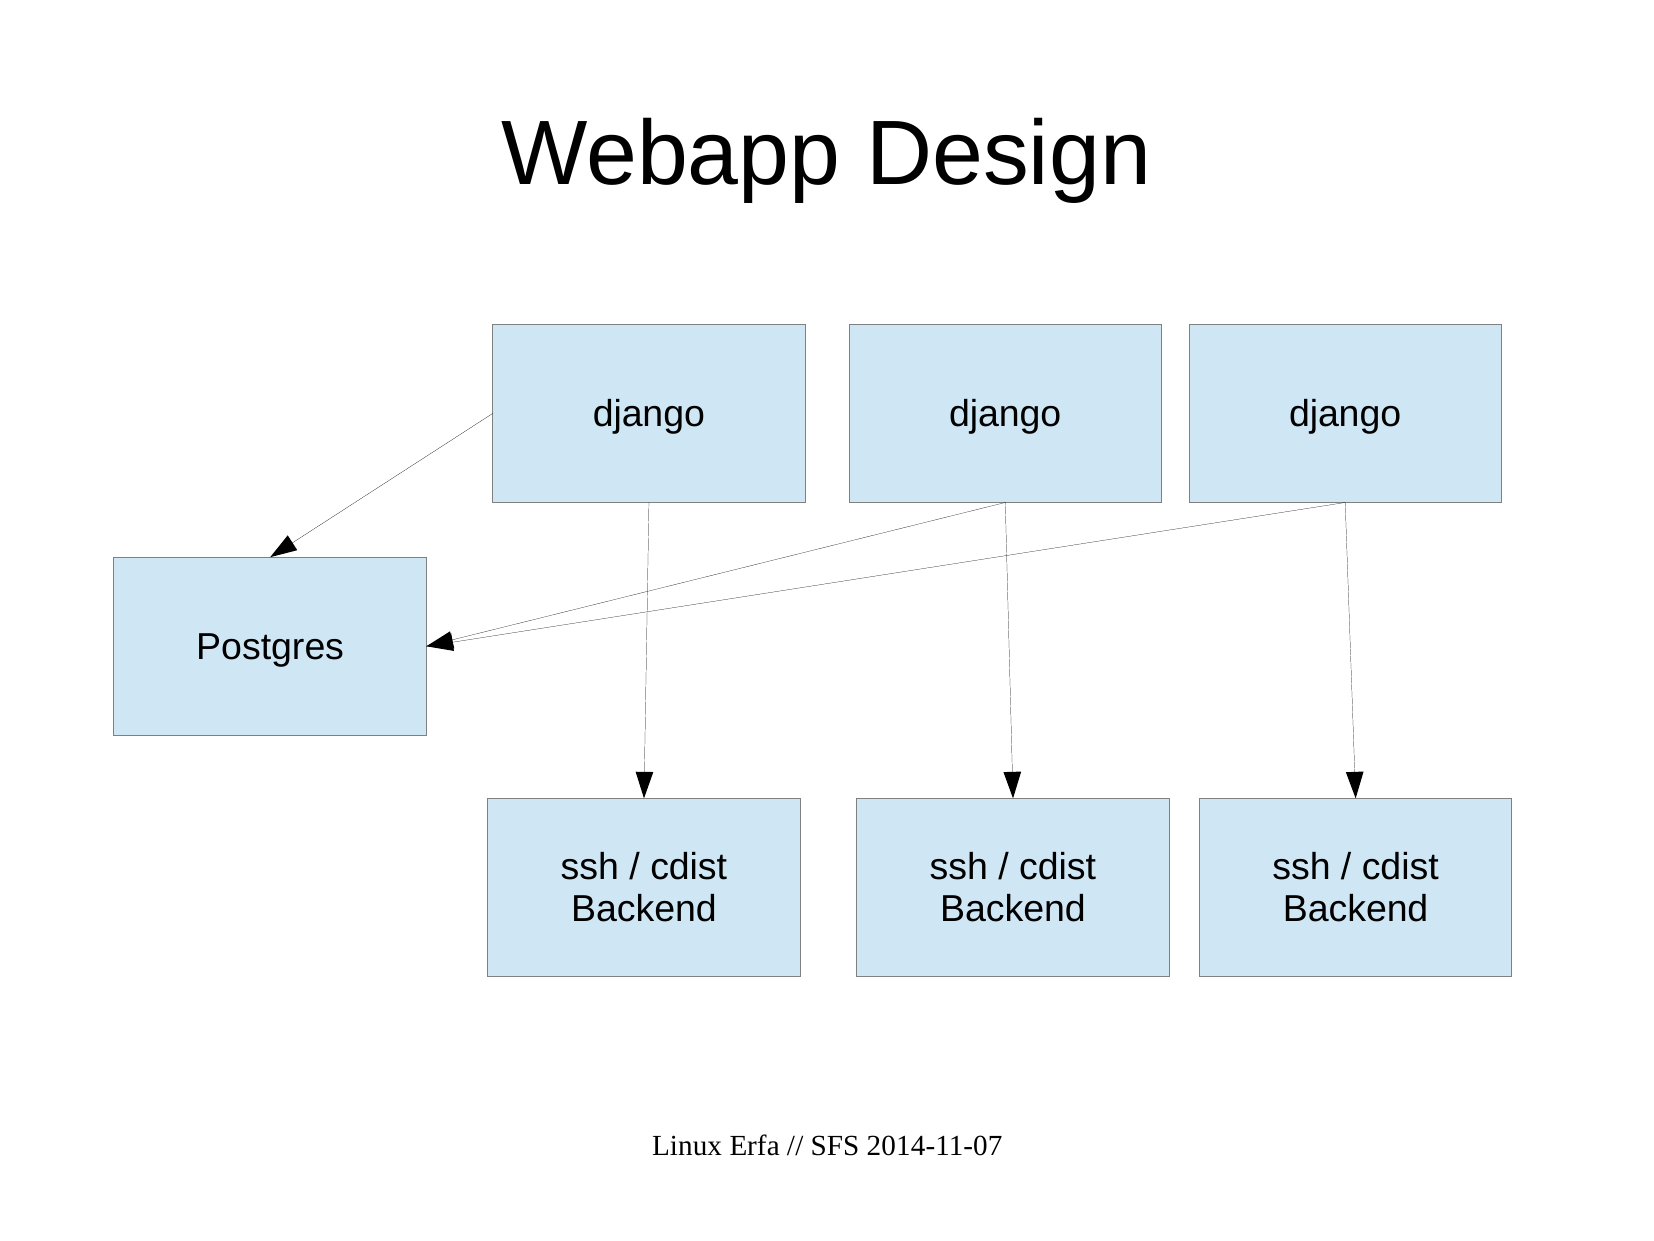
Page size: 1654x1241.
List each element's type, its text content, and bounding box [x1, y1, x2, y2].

text_box Postgres [113, 557, 427, 736]
text_box django [1189, 324, 1502, 503]
text_box ssh / cdist Backend [487, 798, 801, 977]
text_box ssh / cdist Backend [856, 798, 1170, 977]
text_box ssh / cdist Backend [1199, 798, 1512, 977]
text_box django [492, 324, 806, 503]
text_box django [849, 324, 1162, 503]
title Webapp Design [82, 49, 1571, 257]
